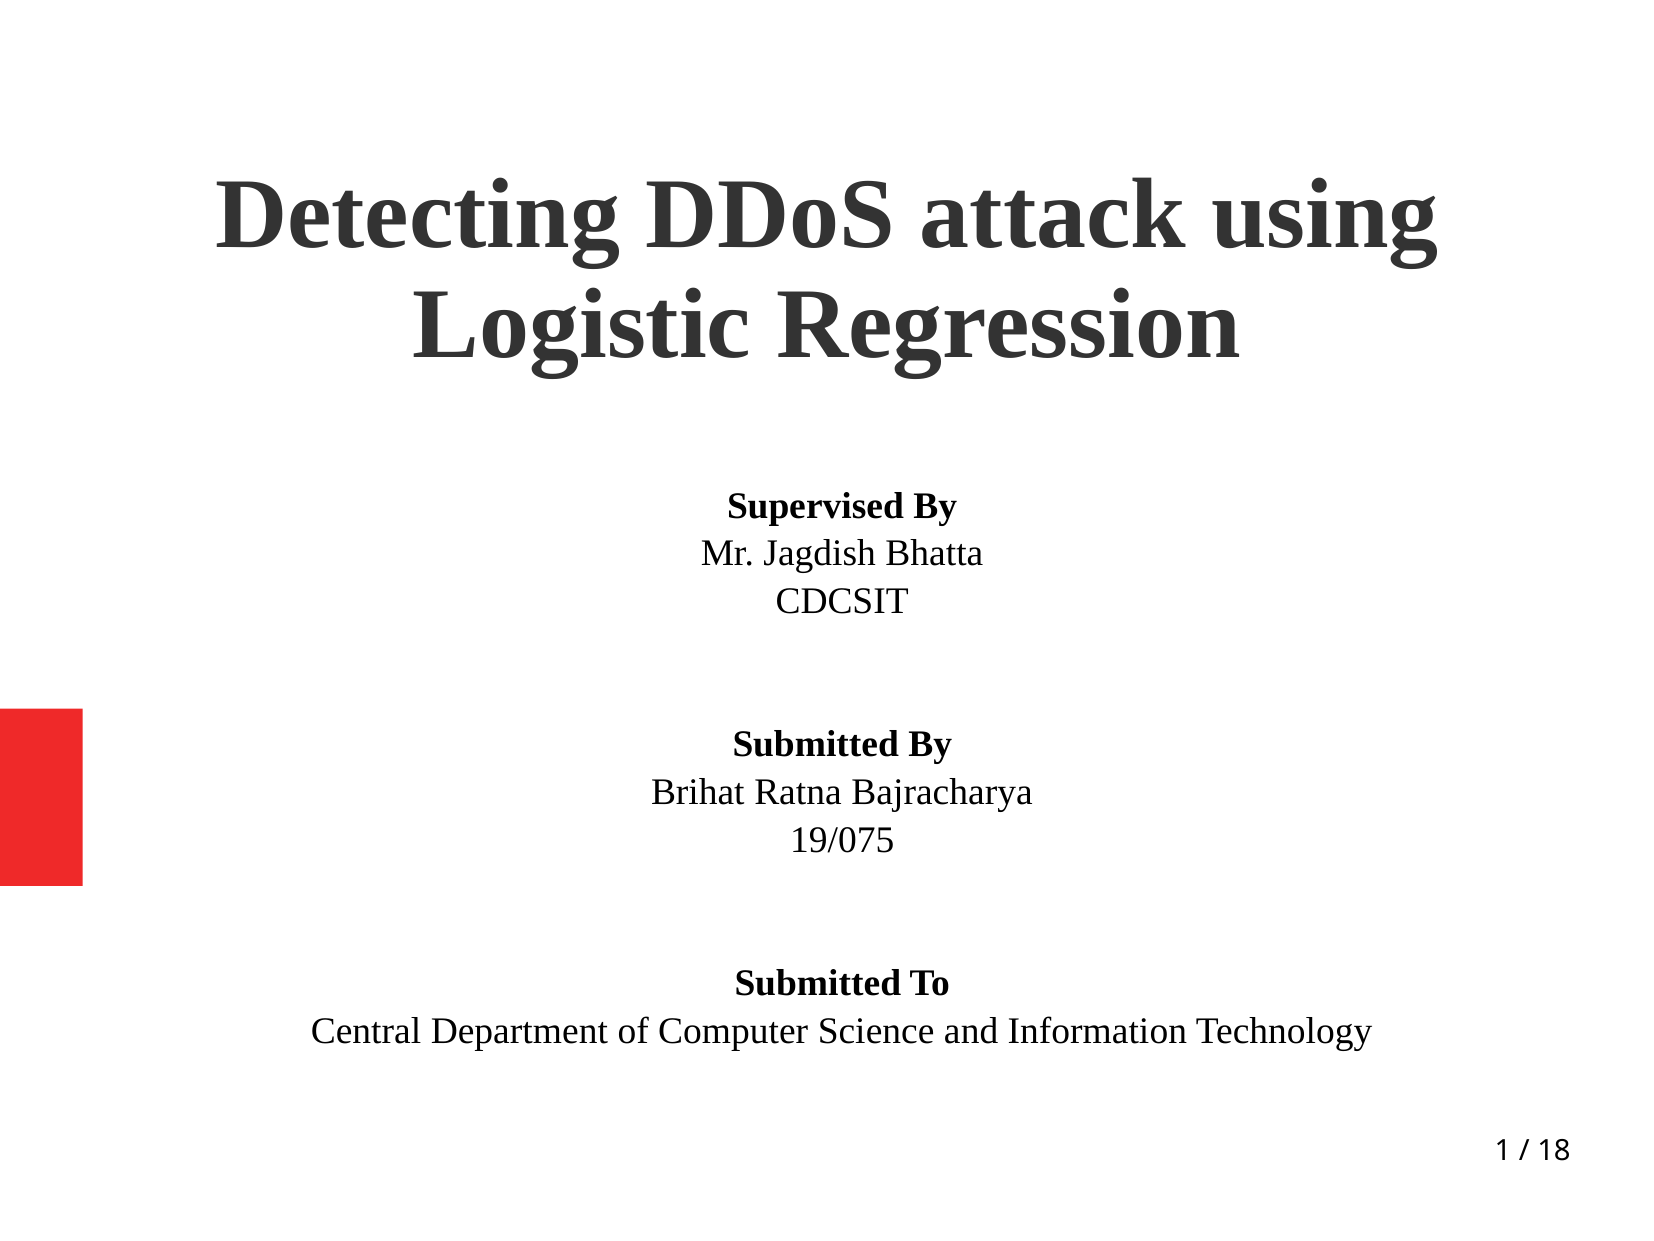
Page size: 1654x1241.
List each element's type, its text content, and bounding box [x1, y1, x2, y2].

subtitle Supervised By Mr. Jagdish Bhatta CDCSIT Submitted By Brihat Ratna Bajracharya 19/075 Submitted To Central Department of Computer Science and Information Technology [139, 438, 1546, 1105]
title Detecting DDoS attack using Logistic Regression [124, 132, 1531, 406]
